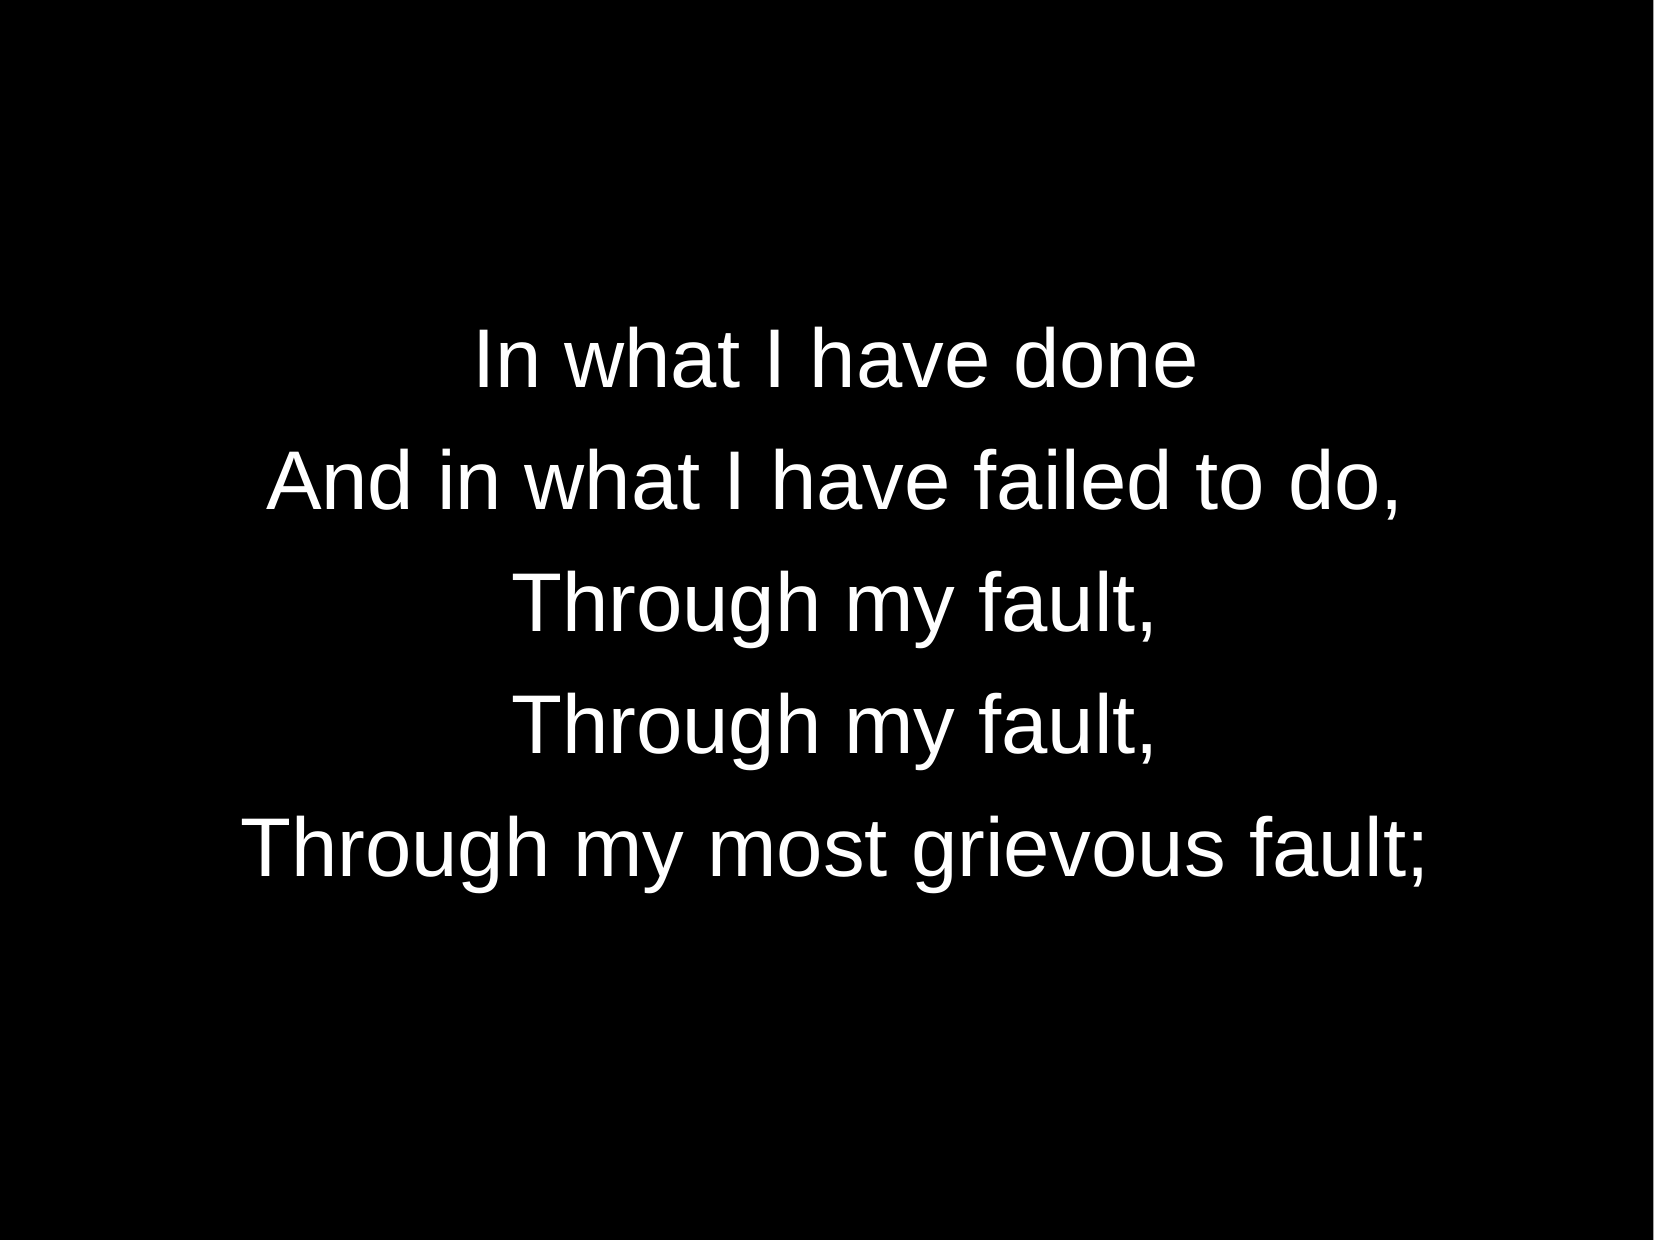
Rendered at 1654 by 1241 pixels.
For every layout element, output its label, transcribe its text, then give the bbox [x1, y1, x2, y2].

list In what I have done And in what I have failed to do, Through my fault, Through my fault, Through my most grievous fault; [0, 306, 1654, 1241]
